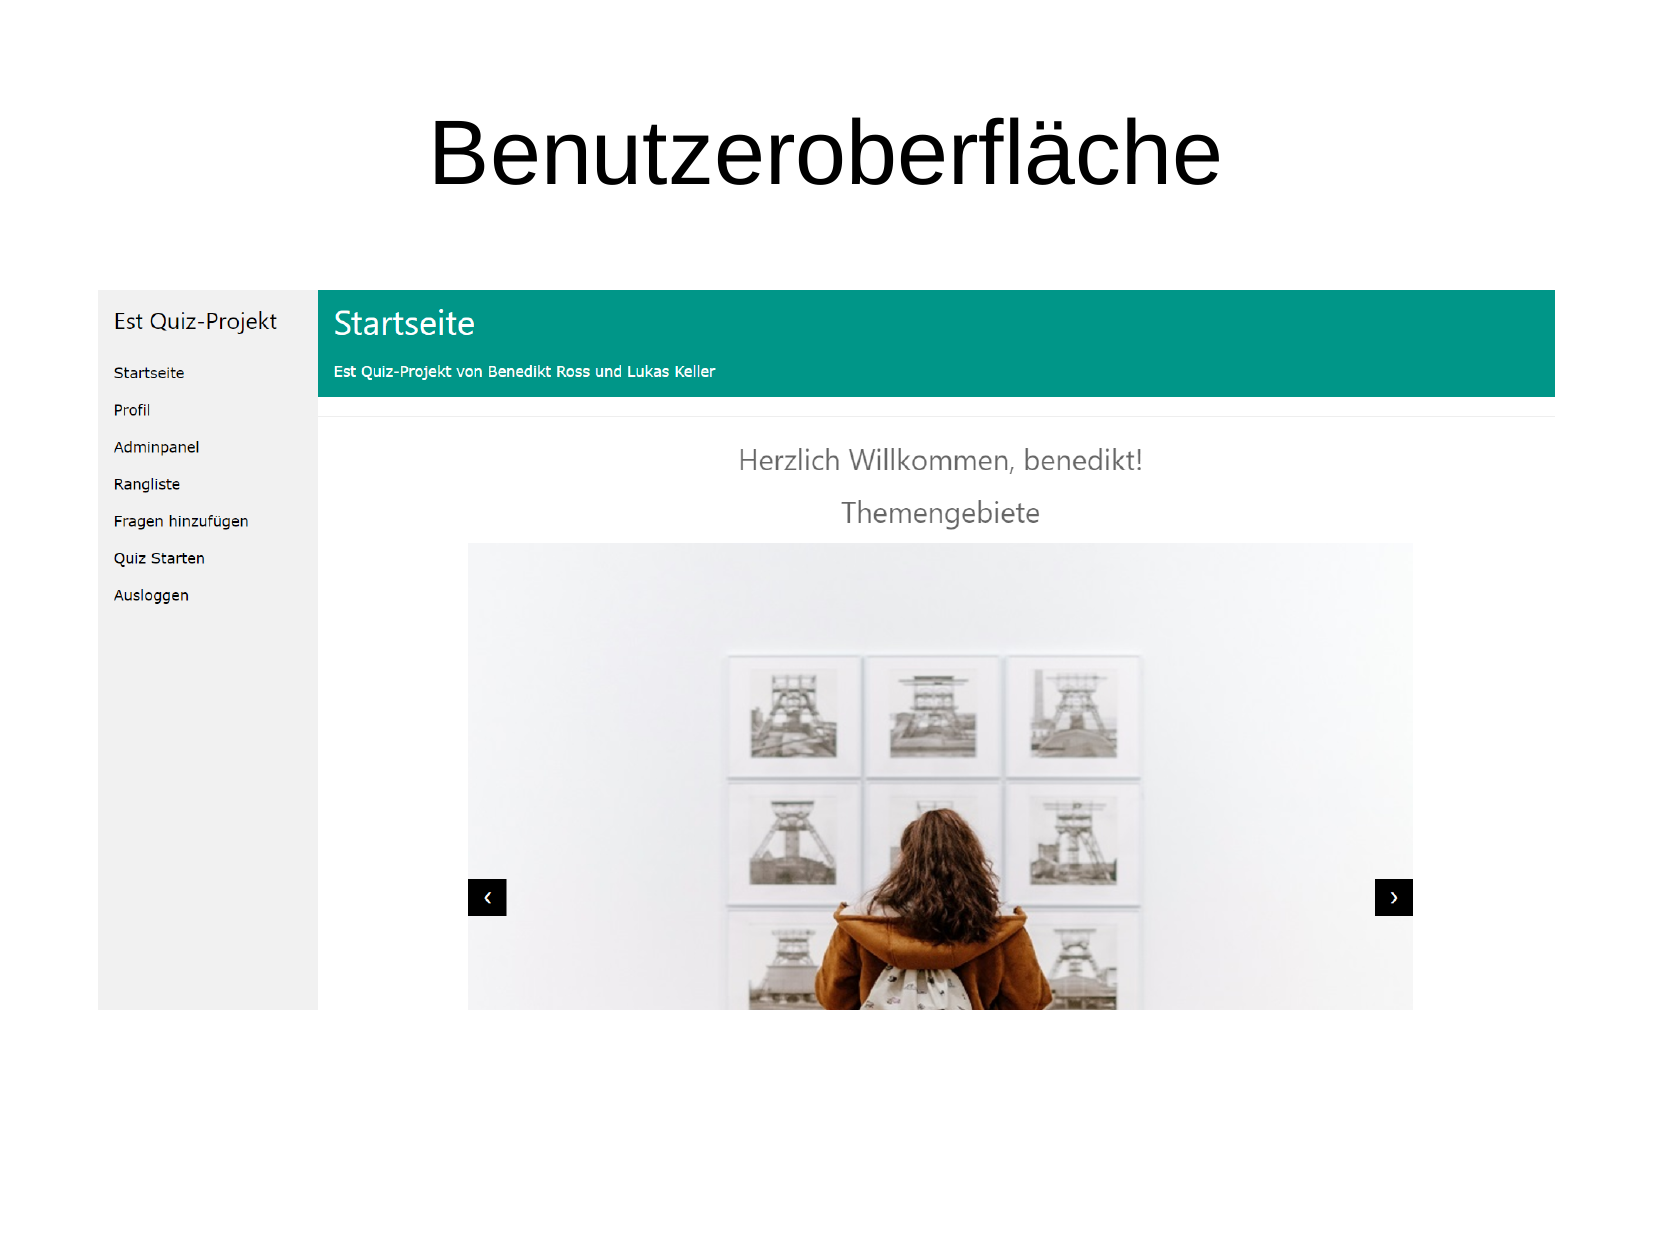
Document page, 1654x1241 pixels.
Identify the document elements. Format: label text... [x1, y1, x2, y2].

title Benutzeroberfläche [82, 49, 1571, 257]
picture [98, 290, 1555, 1010]
